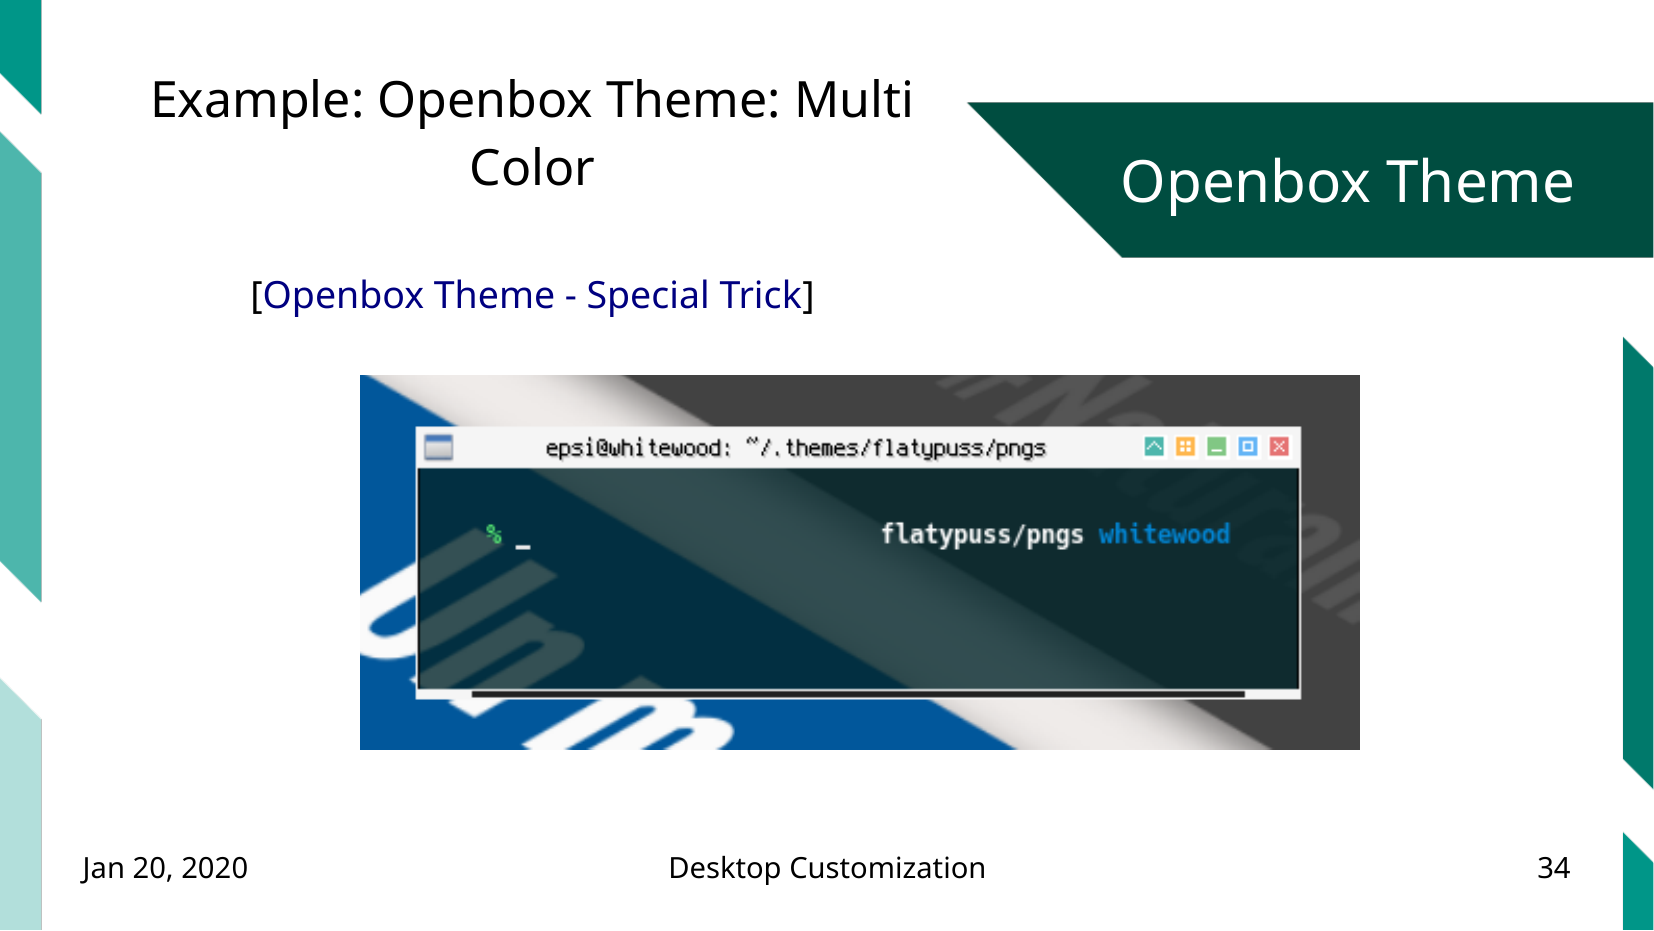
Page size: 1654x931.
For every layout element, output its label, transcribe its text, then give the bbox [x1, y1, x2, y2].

subtitle Example: Openbox Theme: Multi Color [Openbox Theme - Special Trick] [105, 105, 961, 279]
picture [0, 0, 1654, 930]
title Openbox Theme [1050, 105, 1576, 256]
